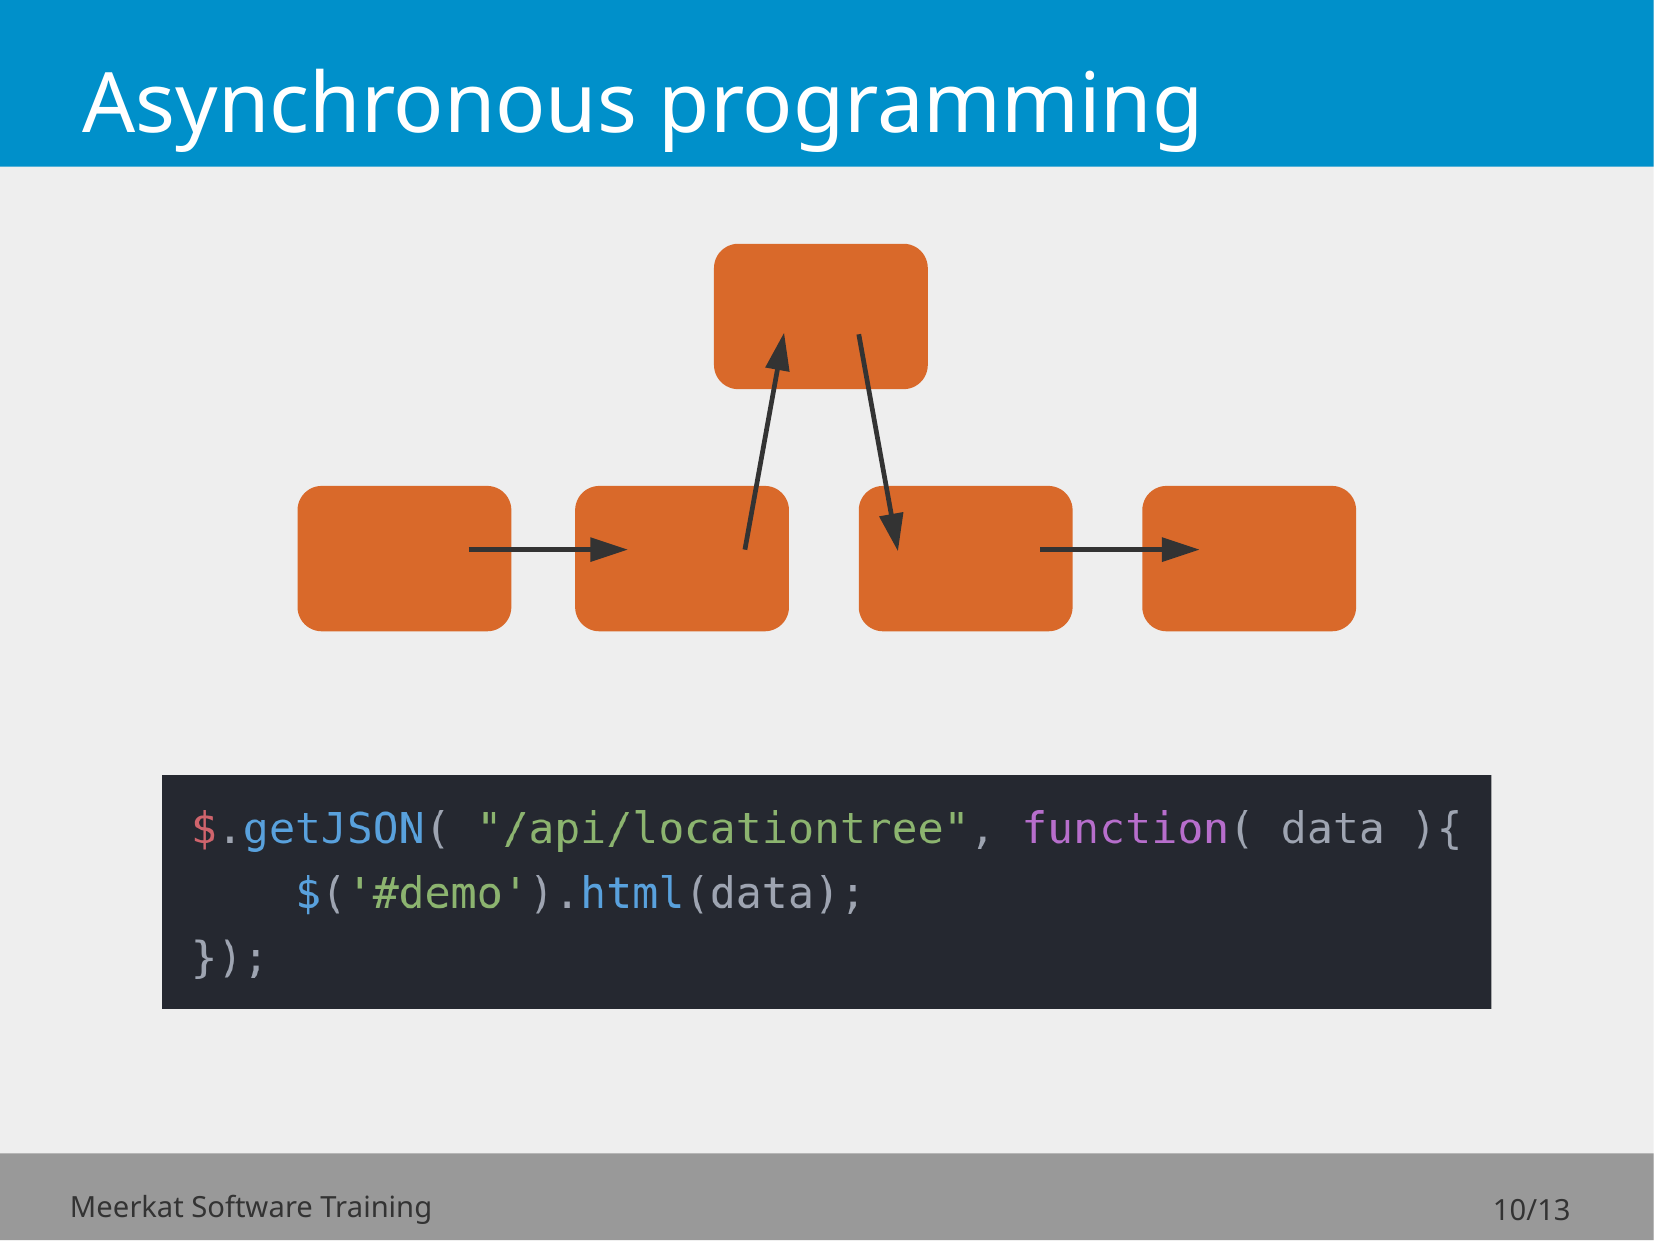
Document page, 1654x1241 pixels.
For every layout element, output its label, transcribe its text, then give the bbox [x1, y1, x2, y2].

picture [162, 775, 1492, 1009]
title Asynchronous programming [82, 0, 1571, 204]
text_box [297, 485, 512, 632]
text_box [575, 485, 789, 632]
text_box [713, 243, 928, 390]
text_box [1142, 485, 1357, 632]
text_box [858, 485, 1073, 632]
